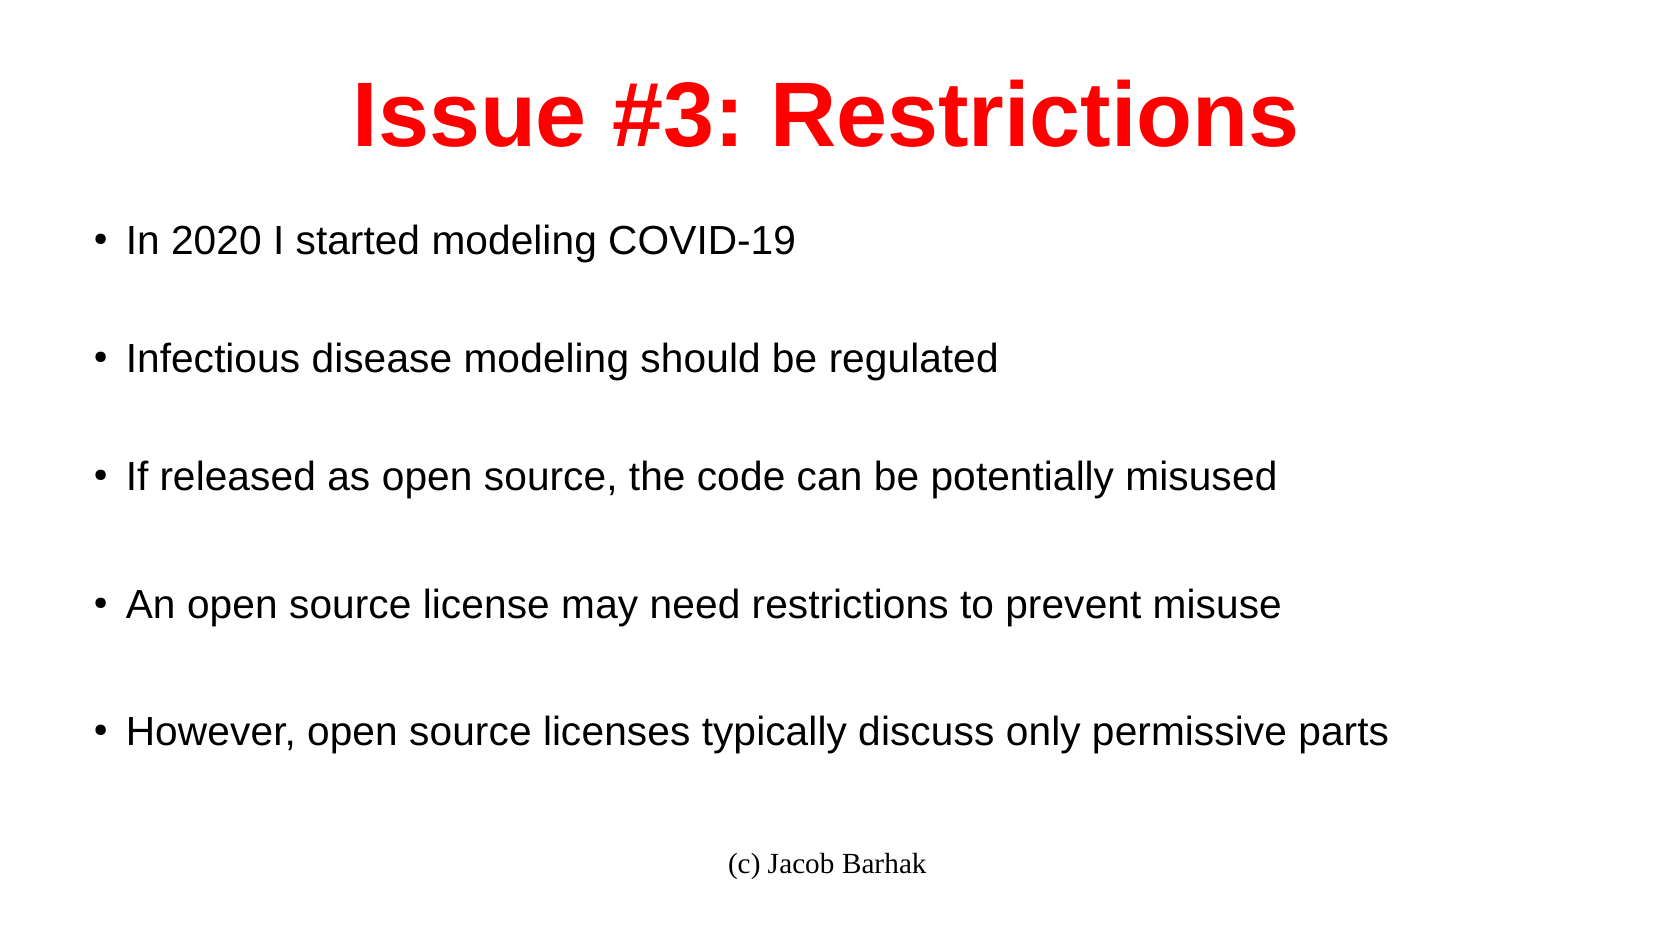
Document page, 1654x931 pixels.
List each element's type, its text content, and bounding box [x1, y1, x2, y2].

title Issue #3: Restrictions [82, 37, 1571, 193]
list In 2020 I started modeling COVID-19 Infectious disease modeling should be regulated If released as open source, the code can be potentially misused An open source license may need restrictions to prevent misuse However, open source licenses typically discuss only permissive parts [82, 217, 1571, 758]
